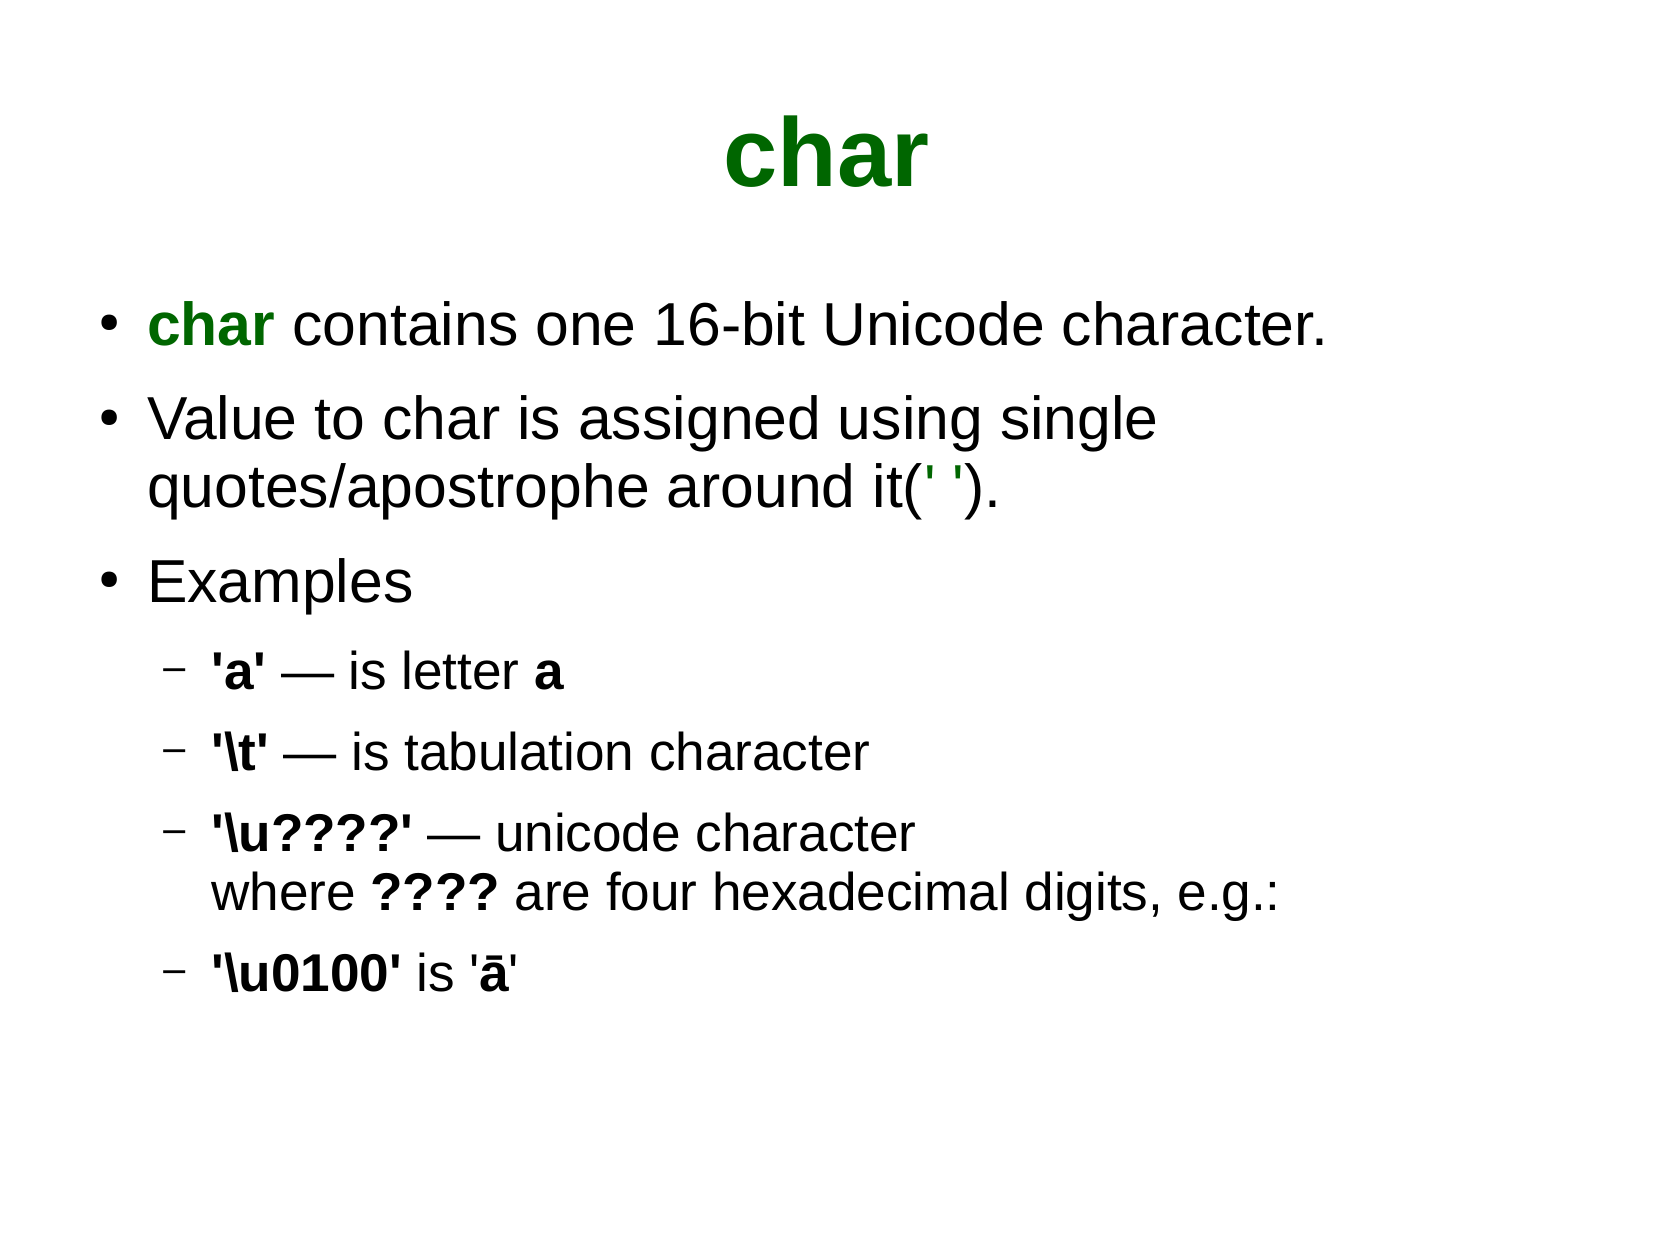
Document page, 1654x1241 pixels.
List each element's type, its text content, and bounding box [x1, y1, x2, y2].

list char contains one 16-bit Unicode character. Value to char is assigned using single quotes/apostrophe around it(' '). Examples 'a' — is letter a '\t' — is tabulation character '\u????' — unicode character where ???? are four hexadecimal digits, e.g.: '\u0100' is 'ā' [82, 290, 1538, 1010]
title char [82, 98, 1571, 208]
